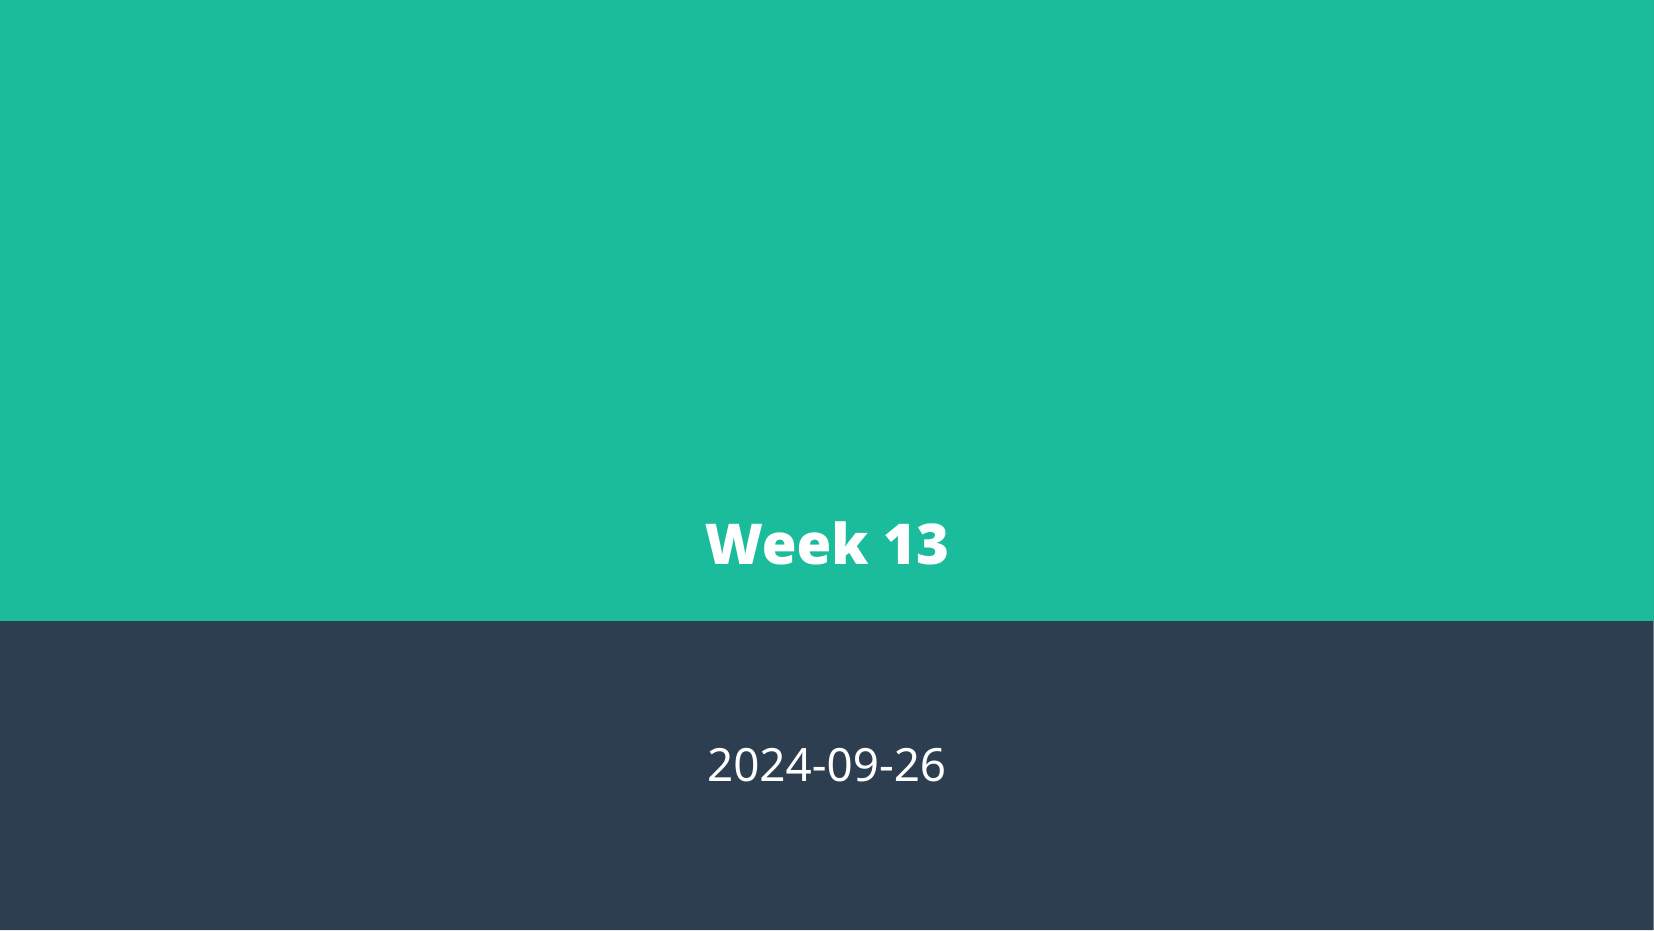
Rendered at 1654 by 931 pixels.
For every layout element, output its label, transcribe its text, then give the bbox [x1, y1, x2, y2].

subtitle 2024-09-26 [59, 642, 1595, 886]
title Week 13 [59, 465, 1595, 583]
